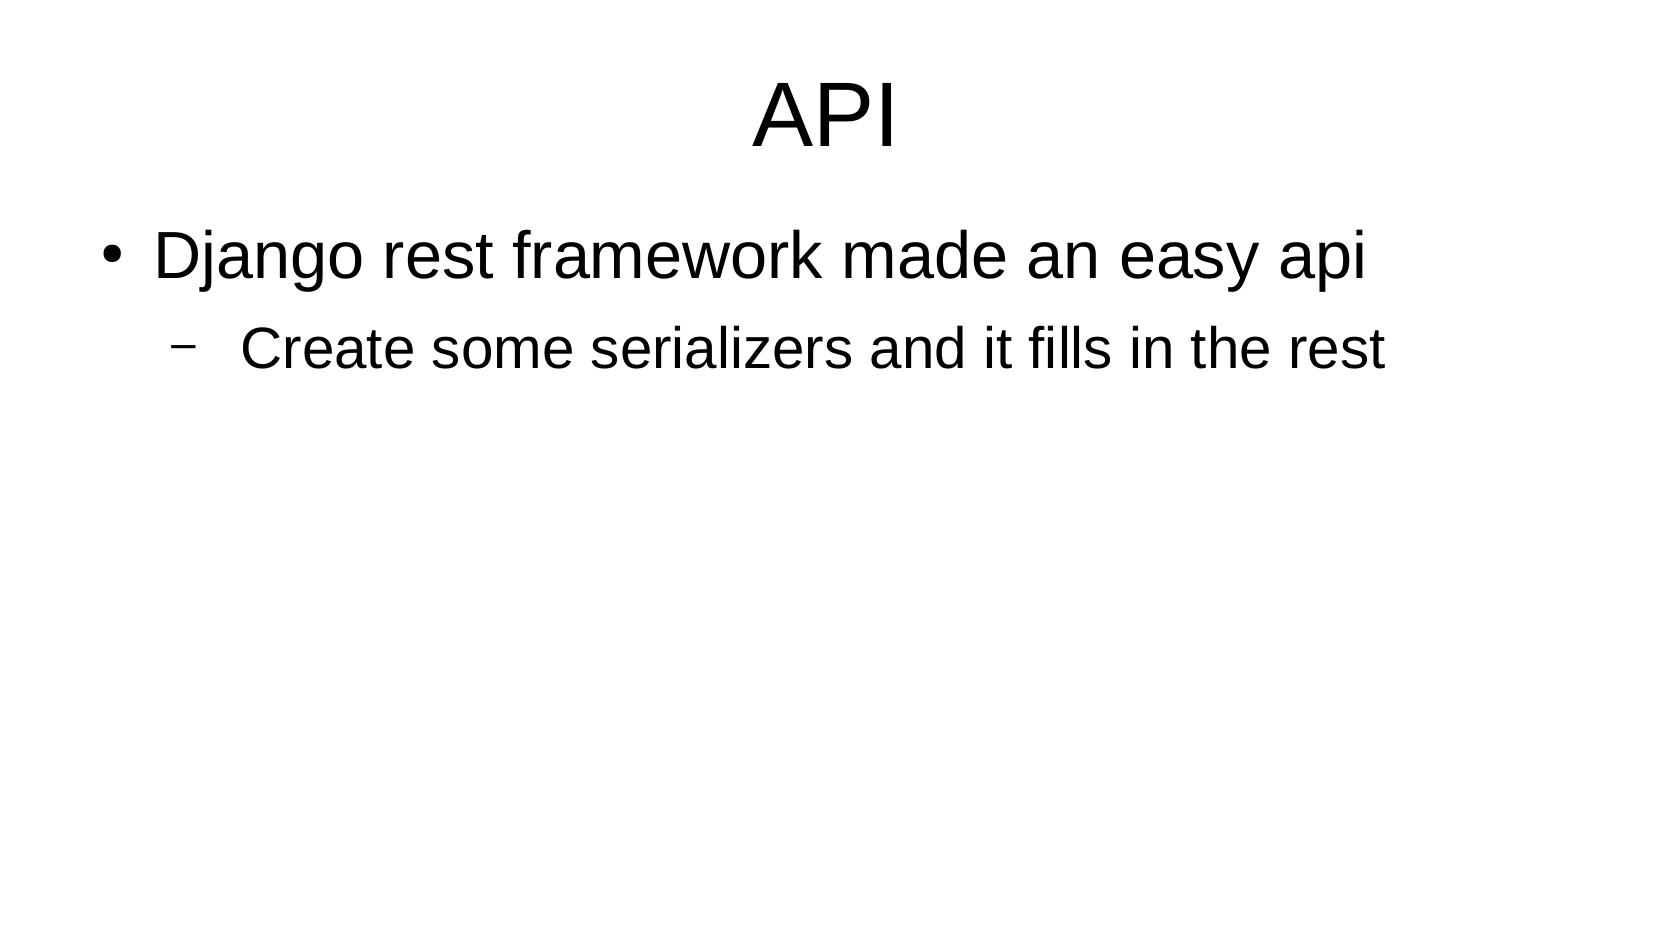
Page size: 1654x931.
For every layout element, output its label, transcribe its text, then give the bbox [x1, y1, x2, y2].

list Django rest framework made an easy api Create some serializers and it fills in the rest [82, 217, 1571, 758]
title API [82, 37, 1571, 193]
